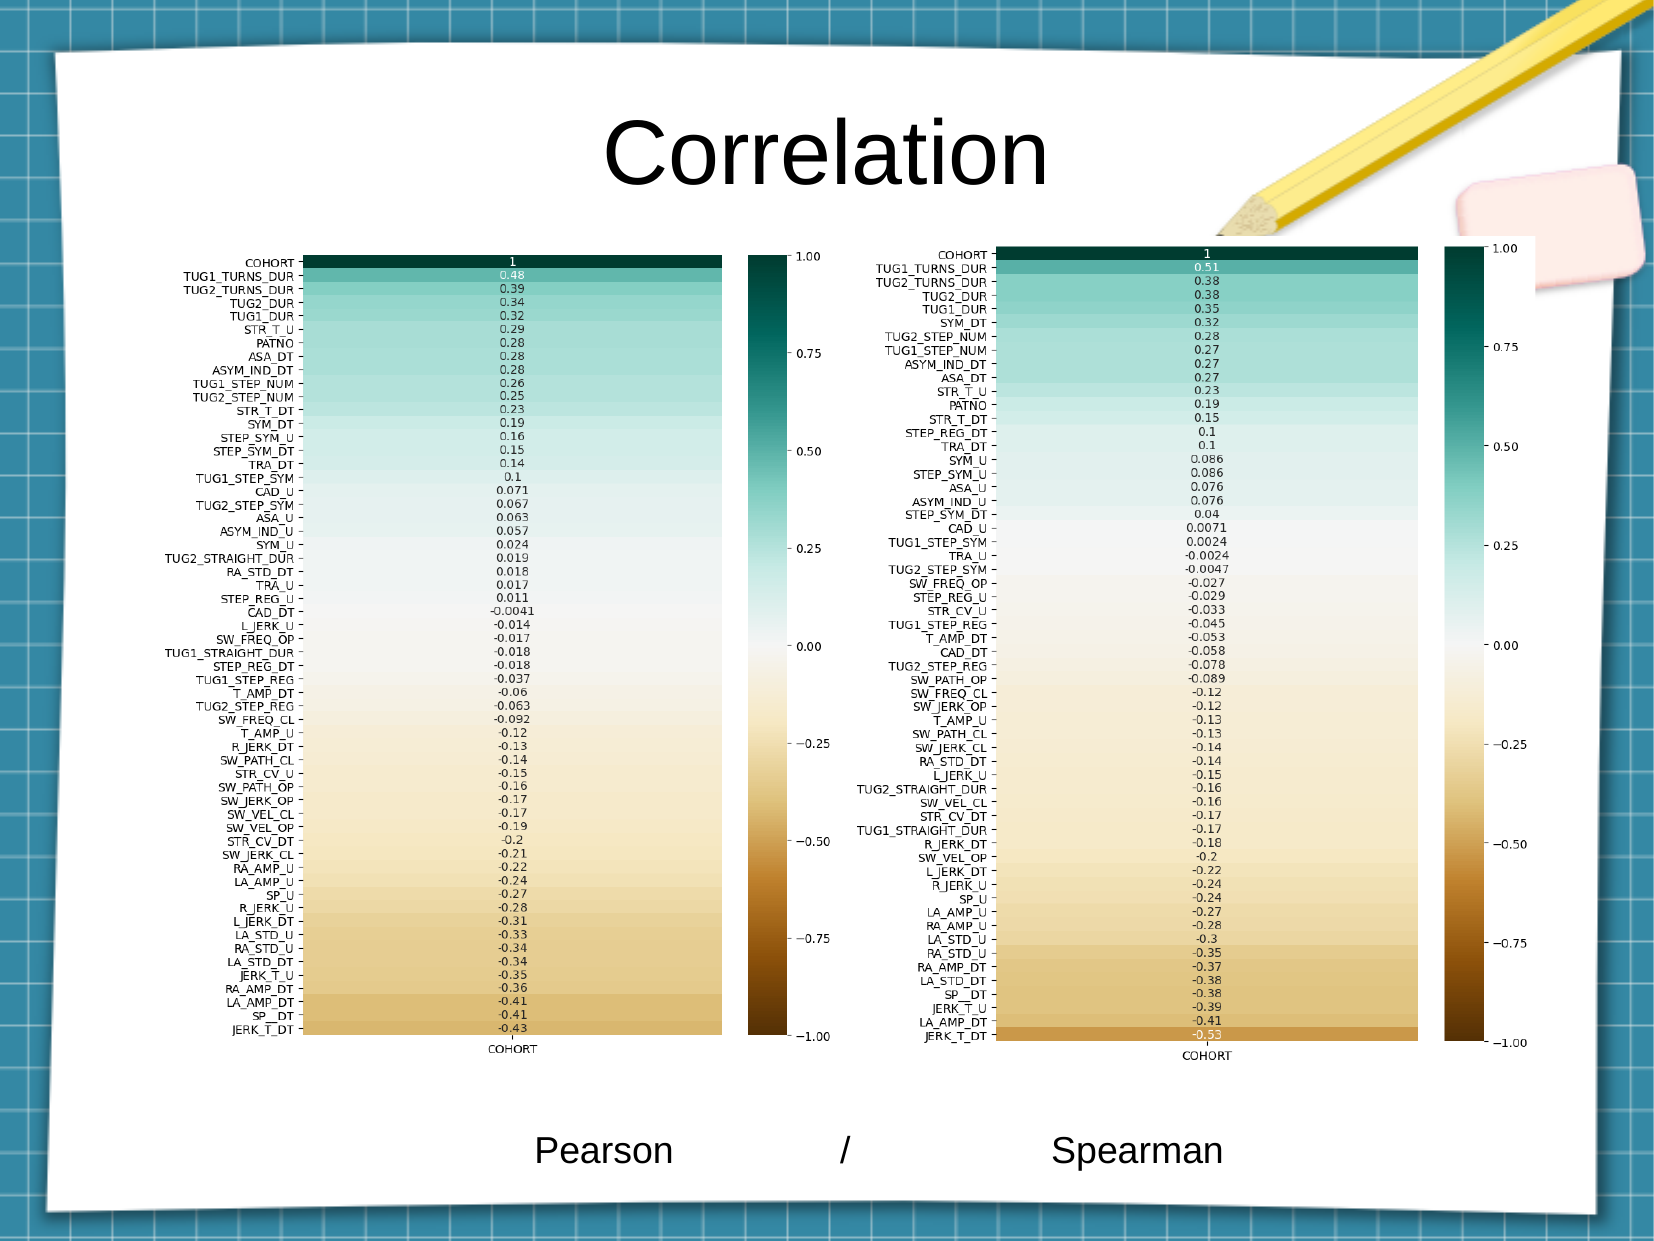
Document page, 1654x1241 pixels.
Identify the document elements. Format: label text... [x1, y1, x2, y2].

picture [0, 0, 1654, 1241]
text_box Pearson / Spearman [519, 1122, 1654, 1241]
title Correlation [82, 49, 1571, 257]
